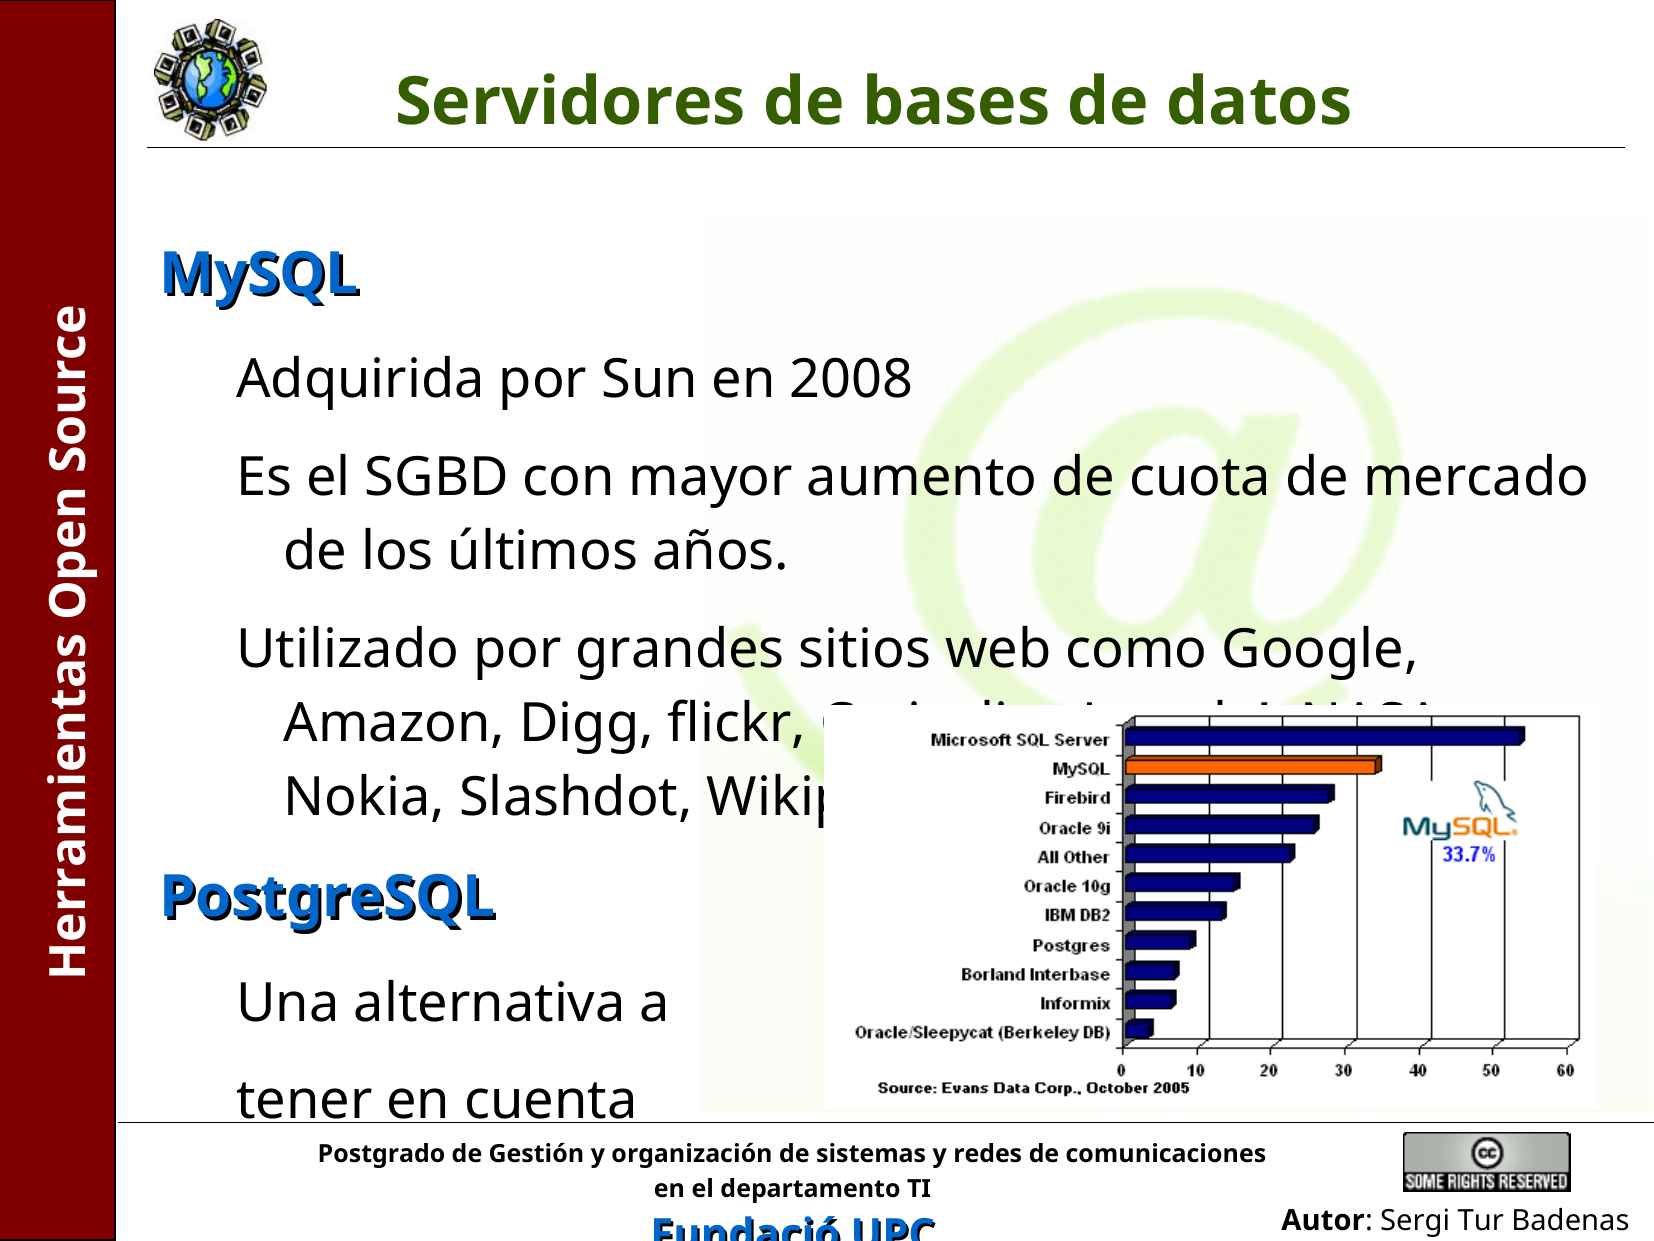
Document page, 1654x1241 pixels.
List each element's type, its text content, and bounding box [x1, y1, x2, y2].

picture [154, 19, 268, 56]
picture [700, 217, 1654, 1113]
list MySQL Adquirida por Sun en 2008 Es el SGBD con mayor aumento de cuota de mercado de los últimos años. Utilizado por grandes sitios web como Google, Amazon, Digg, flickr, Craigslist, Joomla!, NASA, Nokia, Slashdot, Wikipedia, WordPress, Yahoo PostgreSQL Una alternativa a tener en cuenta [141, 231, 1630, 1066]
title Servidores de bases de datos [129, 56, 1619, 141]
picture [1403, 1132, 1571, 1192]
